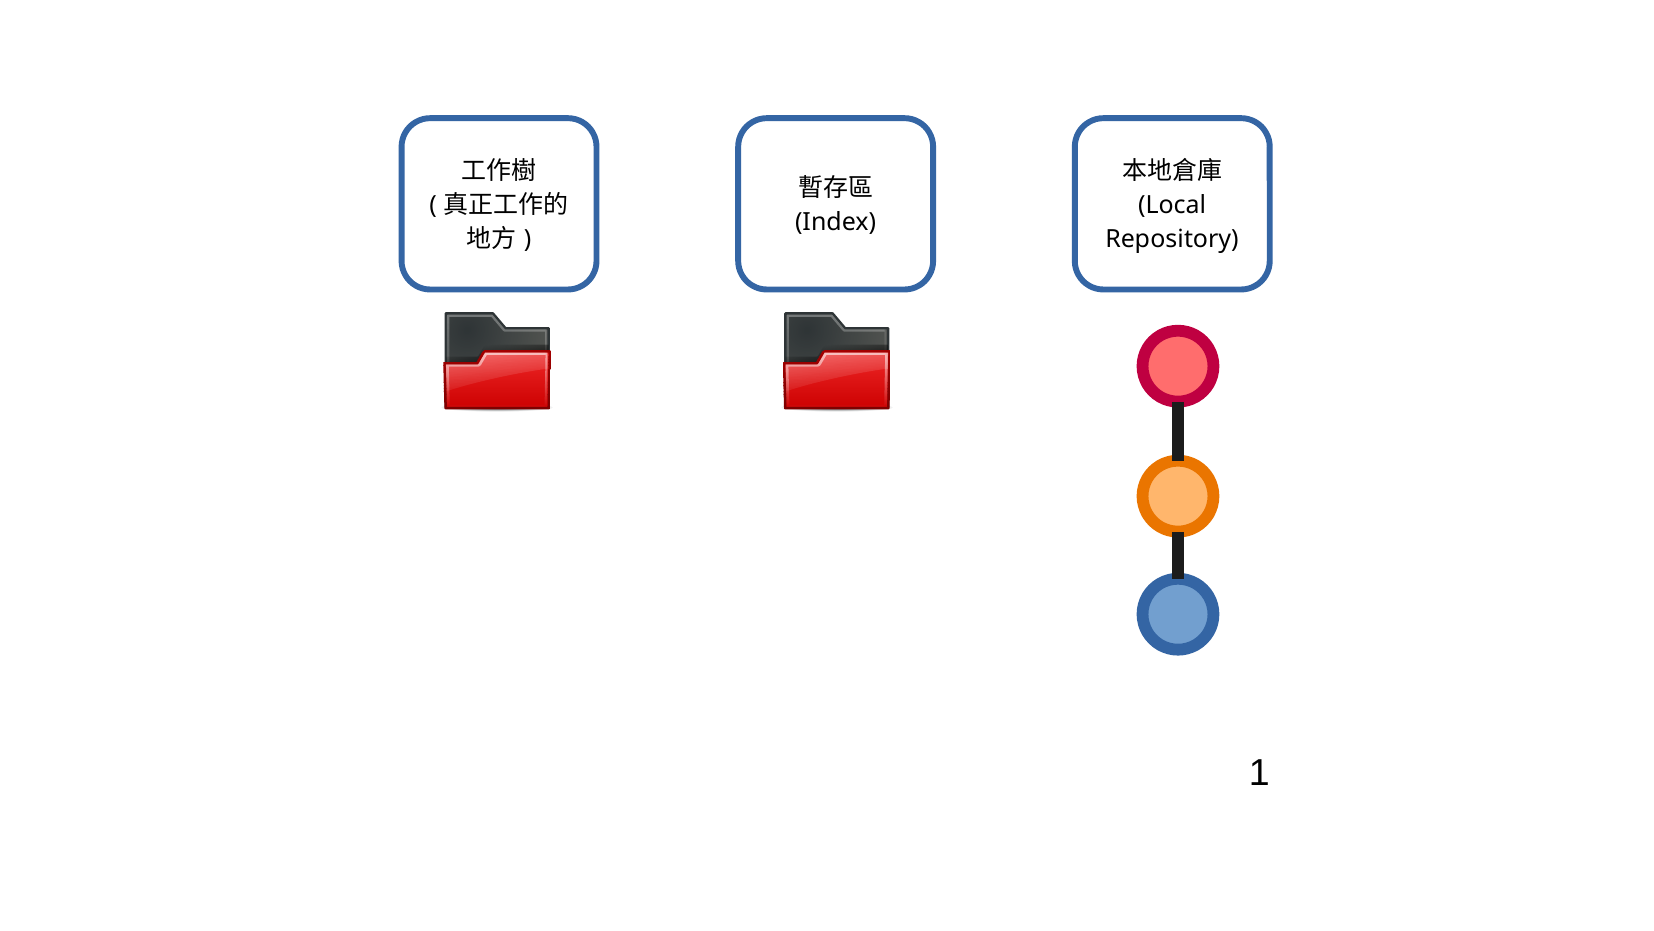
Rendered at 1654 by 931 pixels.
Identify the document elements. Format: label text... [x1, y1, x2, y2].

text_box 本地倉庫 (Local Repository) [1074, 118, 1270, 290]
text_box 暫存區 (Index) [738, 118, 934, 290]
picture [779, 302, 895, 418]
text_box 工作樹 (真正工作的地方) [401, 118, 597, 290]
text_box 1 [1234, 744, 1371, 801]
text_box [1142, 330, 1214, 402]
text_box [1142, 579, 1214, 650]
picture [439, 302, 555, 418]
text_box [1142, 461, 1214, 532]
